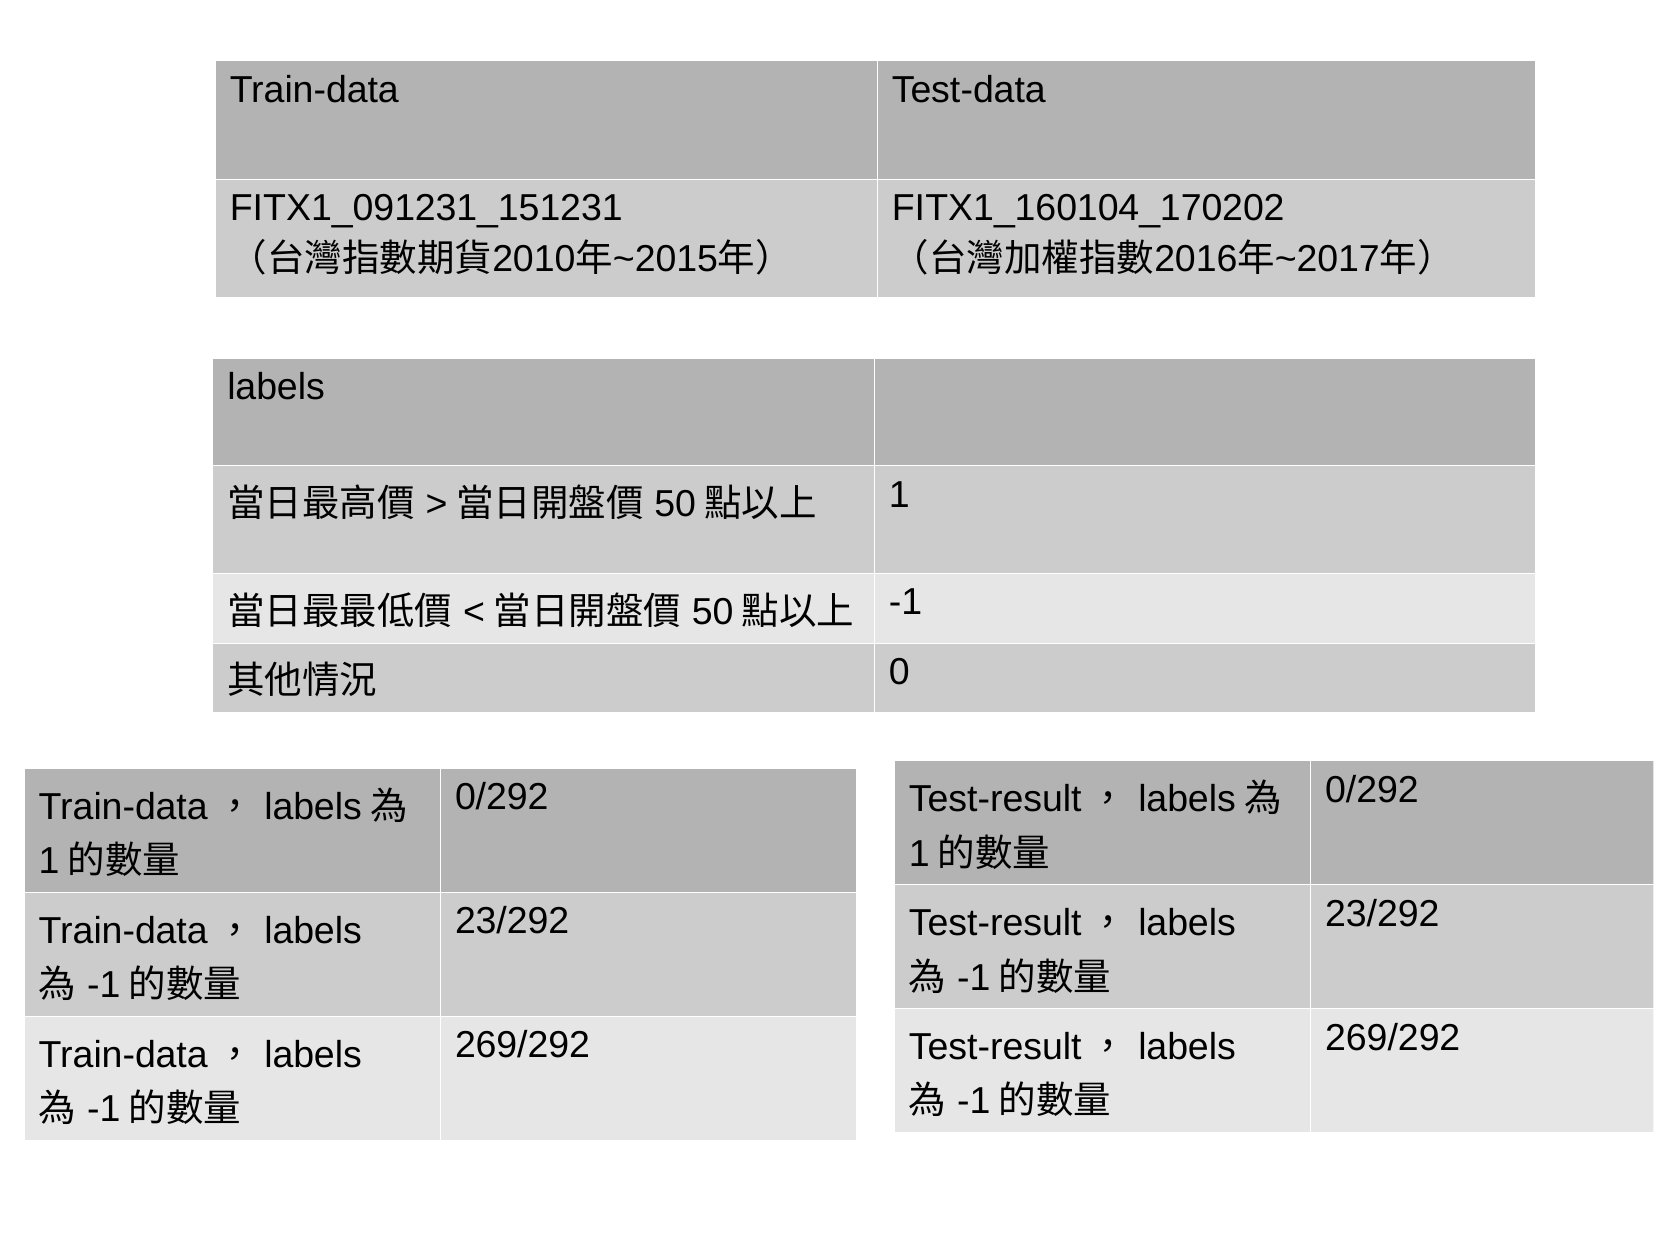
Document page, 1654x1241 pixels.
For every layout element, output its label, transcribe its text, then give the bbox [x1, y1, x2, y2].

table_cell FITX1_091231_151231 （台灣指數期貨2010年~2015年） [216, 180, 877, 297]
table_header Test-result，labels為1的數量 [895, 761, 1310, 884]
table_cell 23/292 [441, 893, 856, 1016]
table_header [875, 359, 1535, 465]
table_header 0/292 [1311, 761, 1654, 884]
table_cell Train-data，labels為-1的數量 [25, 893, 440, 1016]
table_cell Train-data，labels為-1的數量 [25, 1017, 440, 1140]
table_cell 23/292 [1311, 885, 1654, 1008]
table_header Train-data，labels為1的數量 [25, 769, 440, 892]
table_header Train-data [216, 61, 877, 179]
table_cell 當日最最低價<當日開盤價50點以上 [213, 574, 874, 643]
table_cell 269/292 [1311, 1009, 1654, 1132]
table_cell Test-result，labels為-1的數量 [895, 1009, 1310, 1132]
table_header Test-data [878, 61, 1535, 179]
table_cell 0 [875, 644, 1535, 712]
table_cell 1 [875, 466, 1535, 573]
table_cell 269/292 [441, 1017, 856, 1140]
table_header 0/292 [441, 769, 856, 892]
table_cell Test-result，labels為-1的數量 [895, 885, 1310, 1008]
table_cell 其他情況 [213, 644, 874, 712]
table_cell -1 [875, 574, 1535, 643]
table_header labels [213, 359, 874, 465]
table_cell FITX1_160104_170202 （台灣加權指數2016年~2017年） [878, 180, 1535, 297]
table_cell 當日最高價>當日開盤價50點以上 [213, 466, 874, 573]
